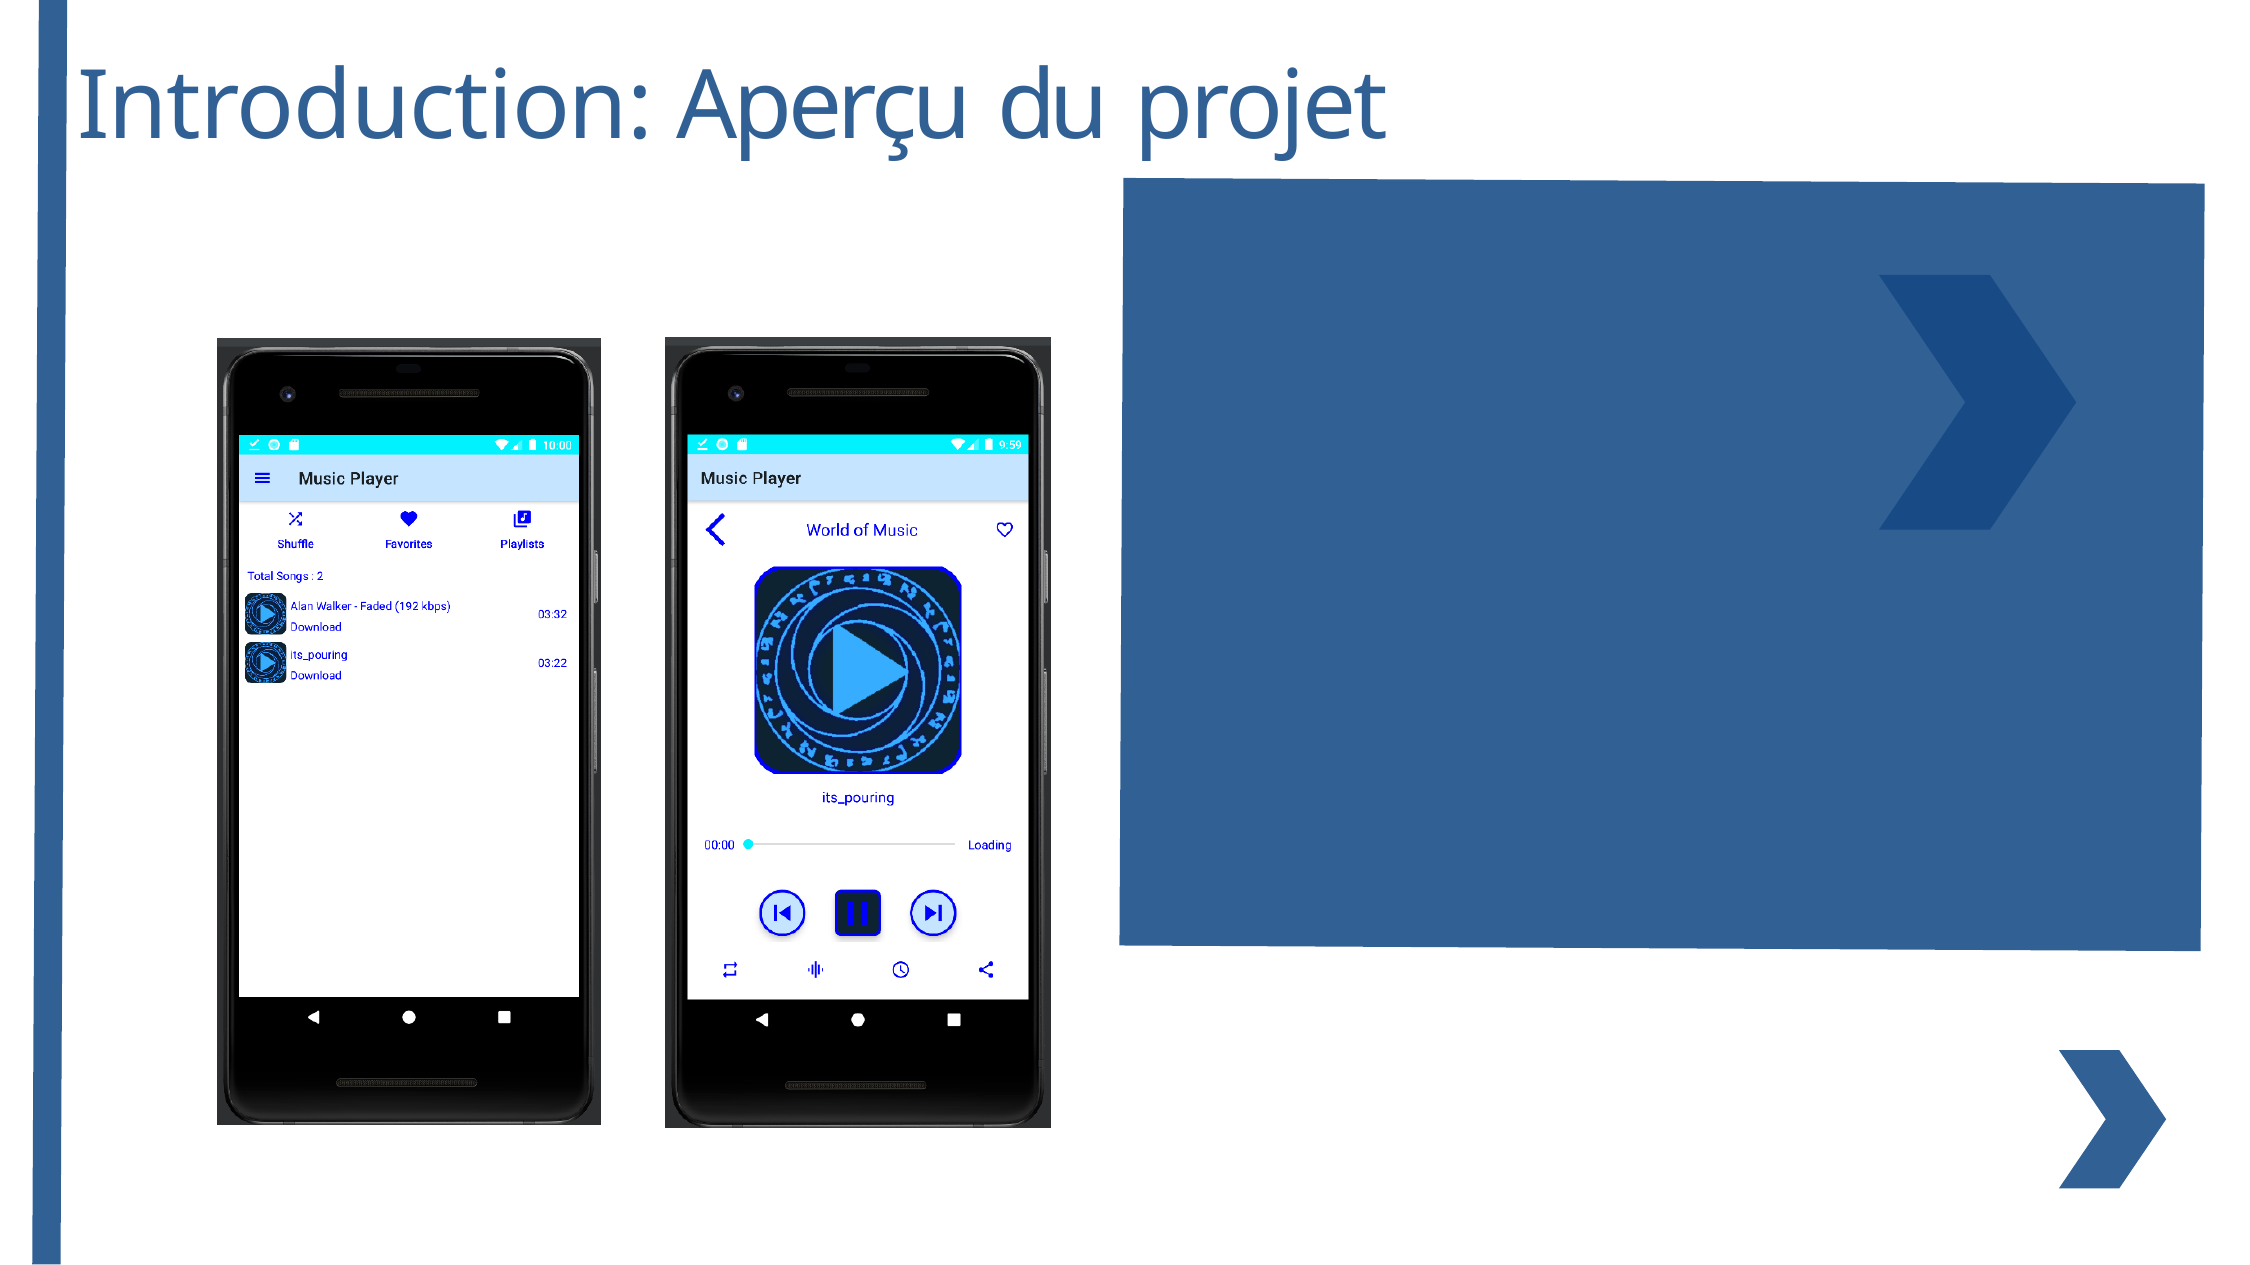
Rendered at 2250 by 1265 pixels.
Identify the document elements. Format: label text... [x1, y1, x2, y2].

picture [665, 337, 1051, 1128]
title Introduction: Aperçu du projet [75, 37, 1576, 188]
picture [217, 338, 601, 1126]
